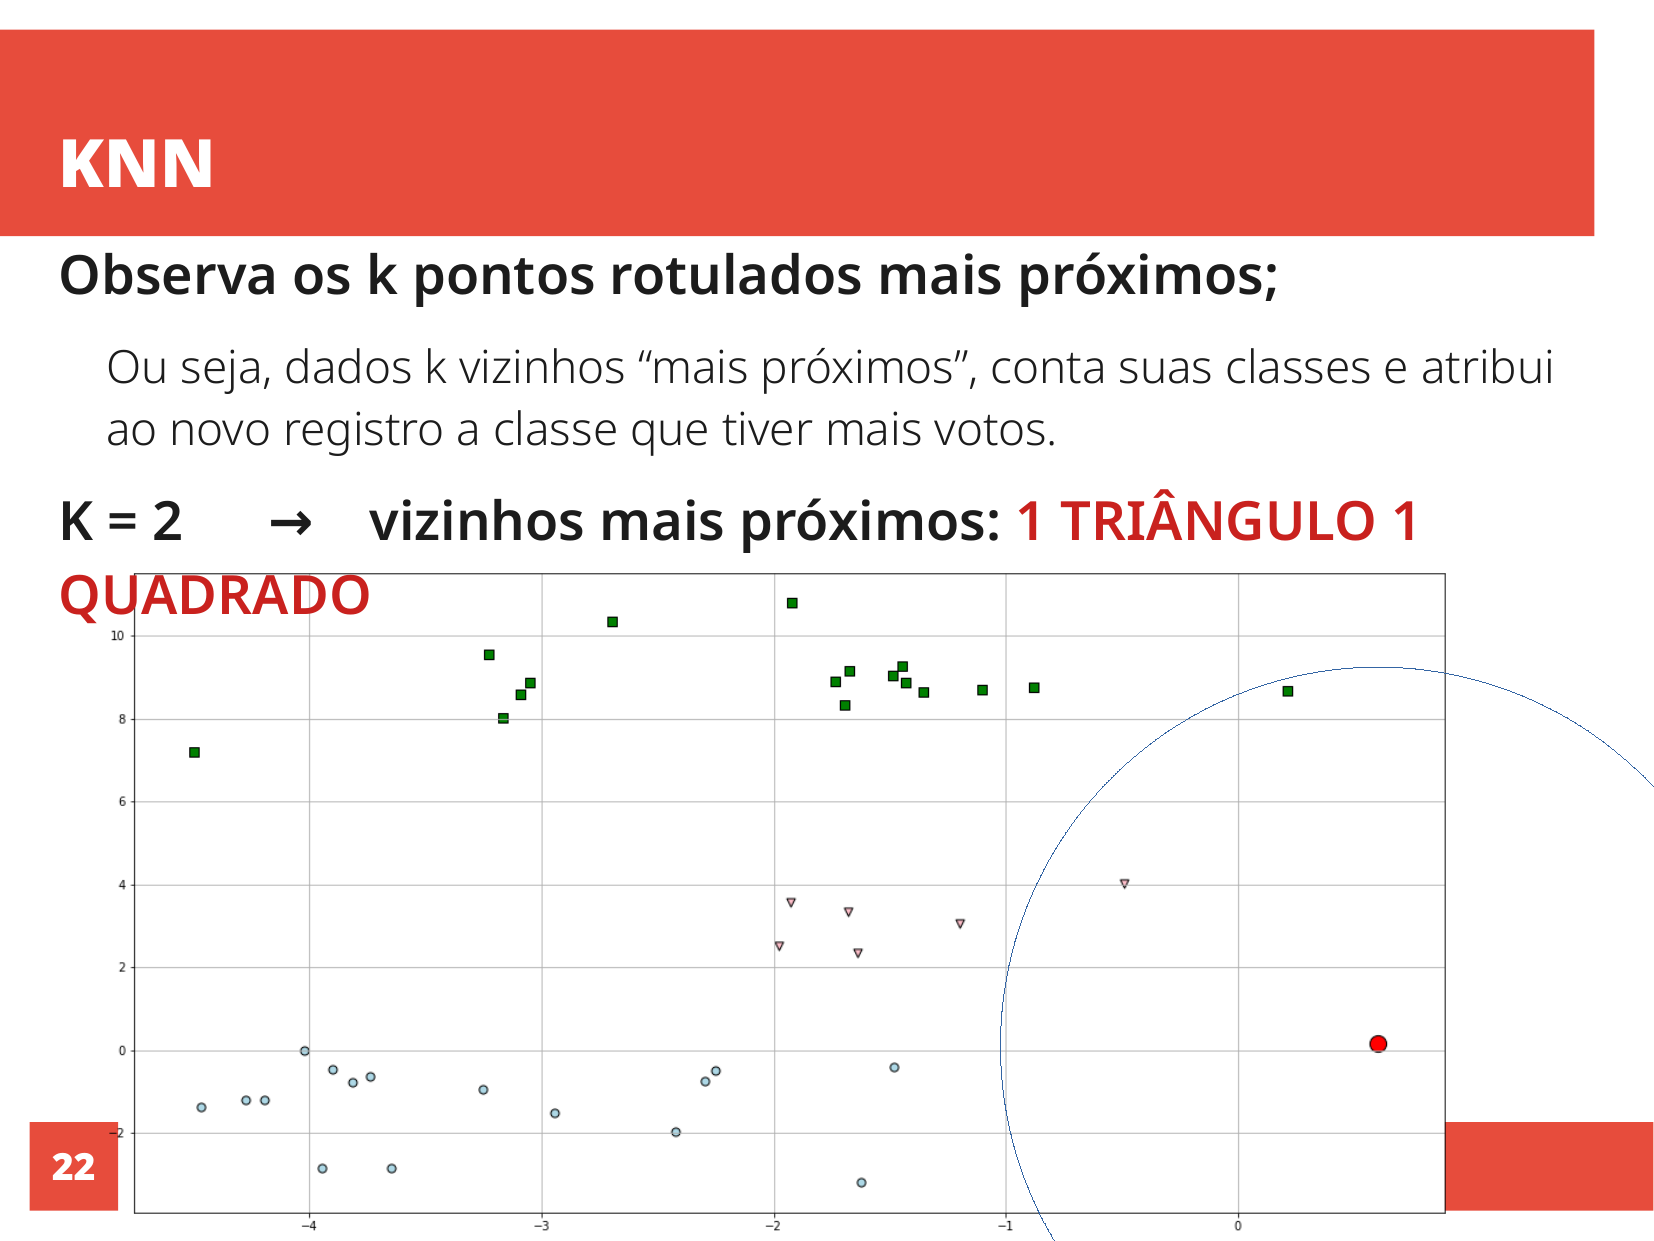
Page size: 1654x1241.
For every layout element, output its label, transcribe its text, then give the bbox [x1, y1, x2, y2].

list Observa os k pontos rotulados mais próximos; Ou seja, dados k vizinhos “mais próximos”, conta suas classes e atribui ao novo registro a classe que tiver mais votos. K = 2 → vizinhos mais próximos: 1 TRIÂNGULO 1 QUADRADO [59, 236, 1565, 1004]
picture [100, 1004, 1453, 1241]
title KNN [59, 59, 1595, 207]
